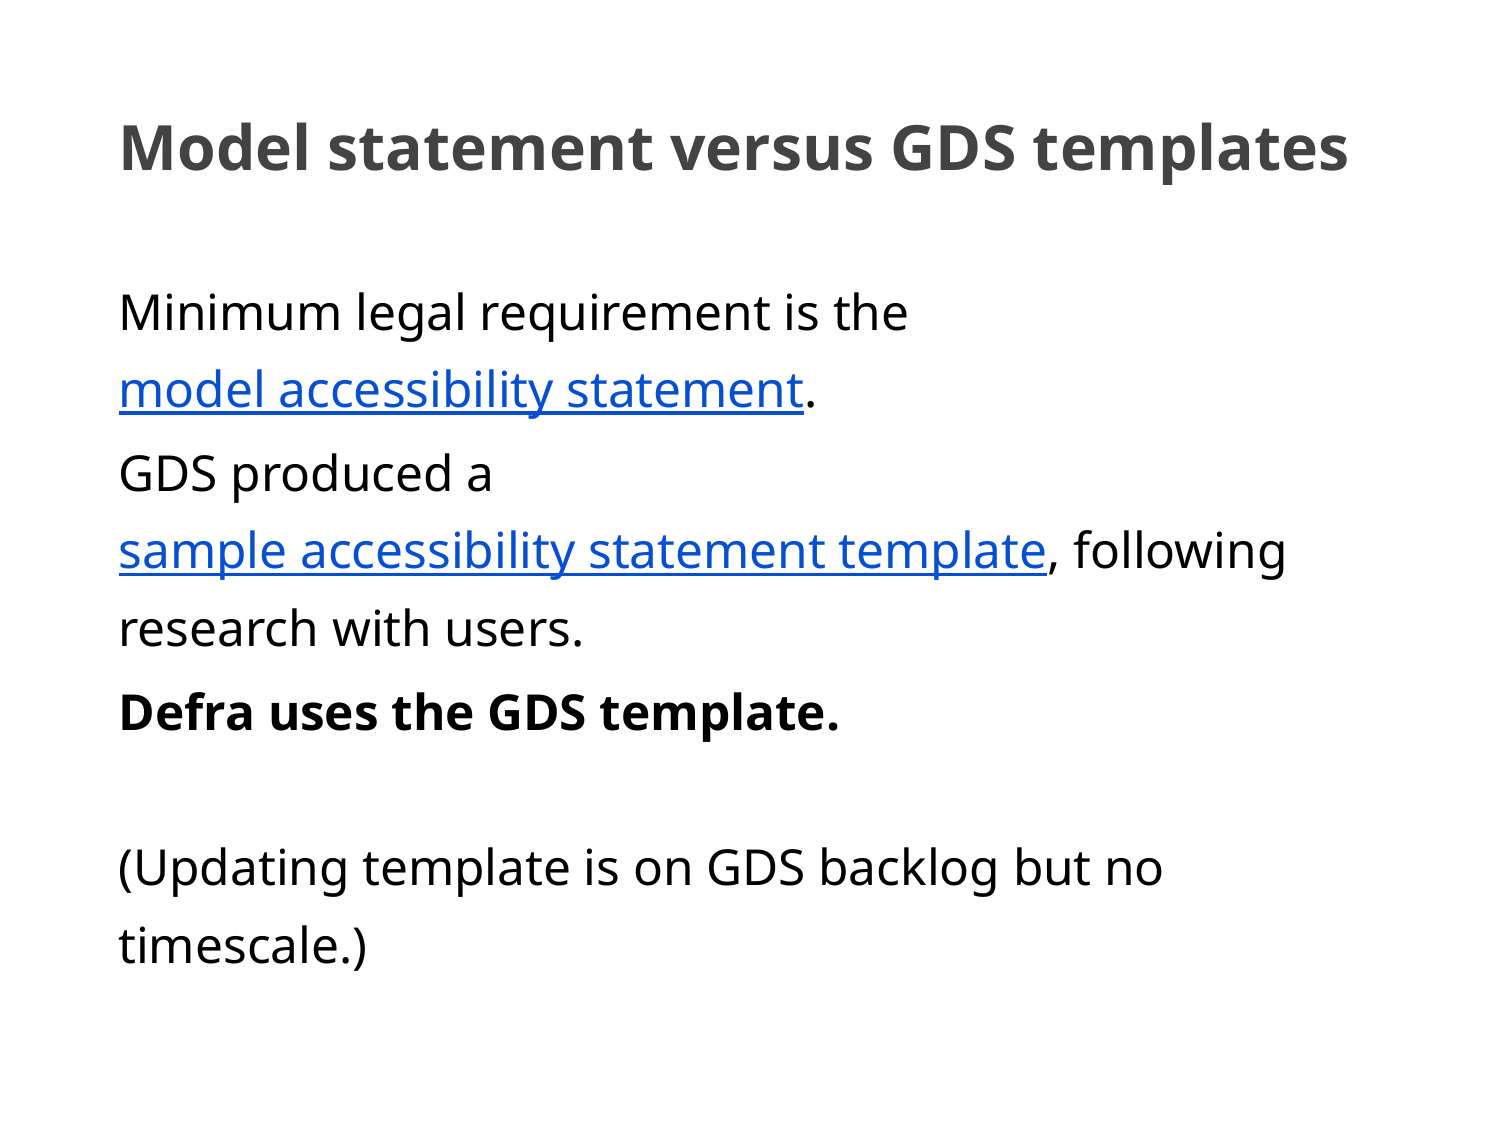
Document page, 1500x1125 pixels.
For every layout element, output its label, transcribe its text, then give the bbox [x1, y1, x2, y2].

list Minimum legal requirement is the model accessibility statement. GDS produced a sample accessibility statement template, following research with users. Defra uses the GDS template. (Updating template is on GDS backlog but no timescale.) [103, 252, 1397, 1000]
title Model statement versus GDS templates [103, 89, 1397, 215]
